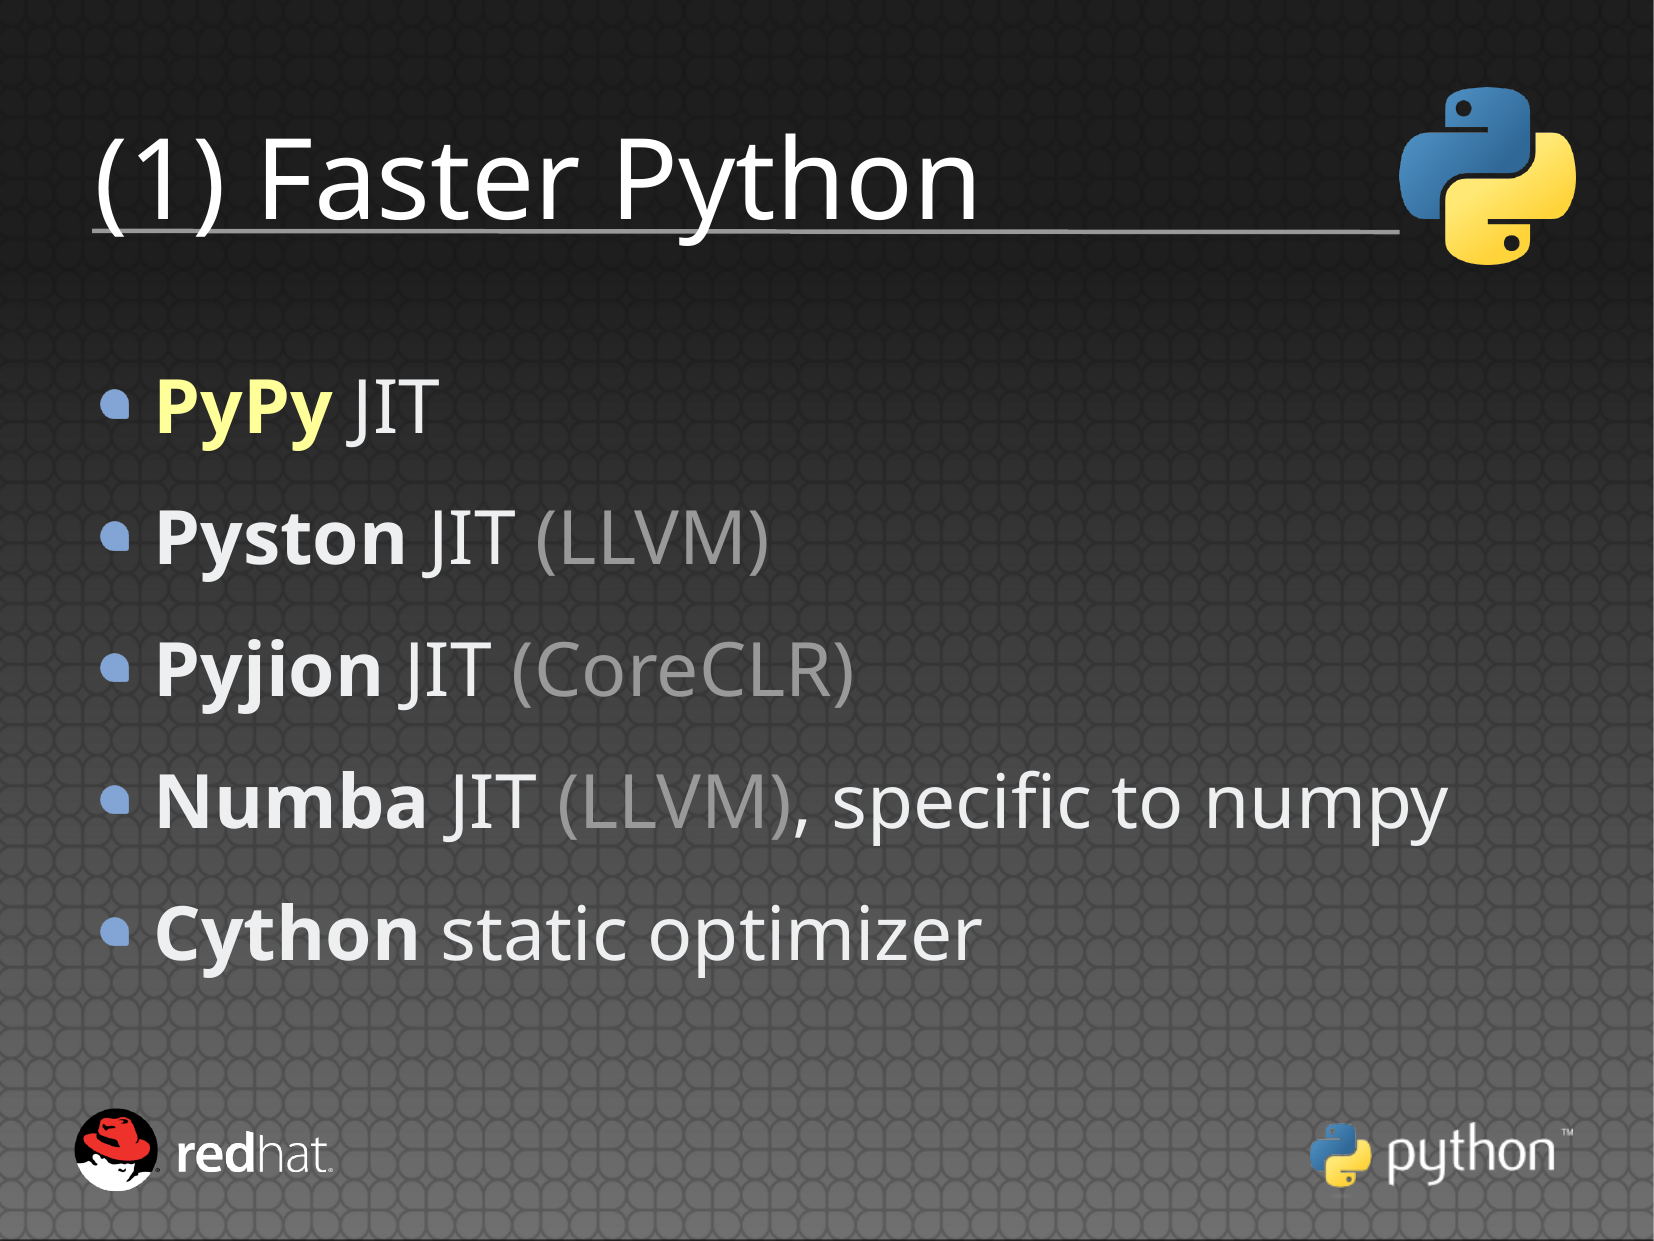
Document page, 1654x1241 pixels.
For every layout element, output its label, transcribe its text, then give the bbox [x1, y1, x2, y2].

title (1) Faster Python [94, 100, 1426, 251]
picture [0, 0, 1654, 1241]
list PyPy JIT Pyston JIT (LLVM) Pyjion JIT (CoreCLR) Numba JIT (LLVM), specific to numpy Cython static optimizer [82, 352, 1571, 1109]
